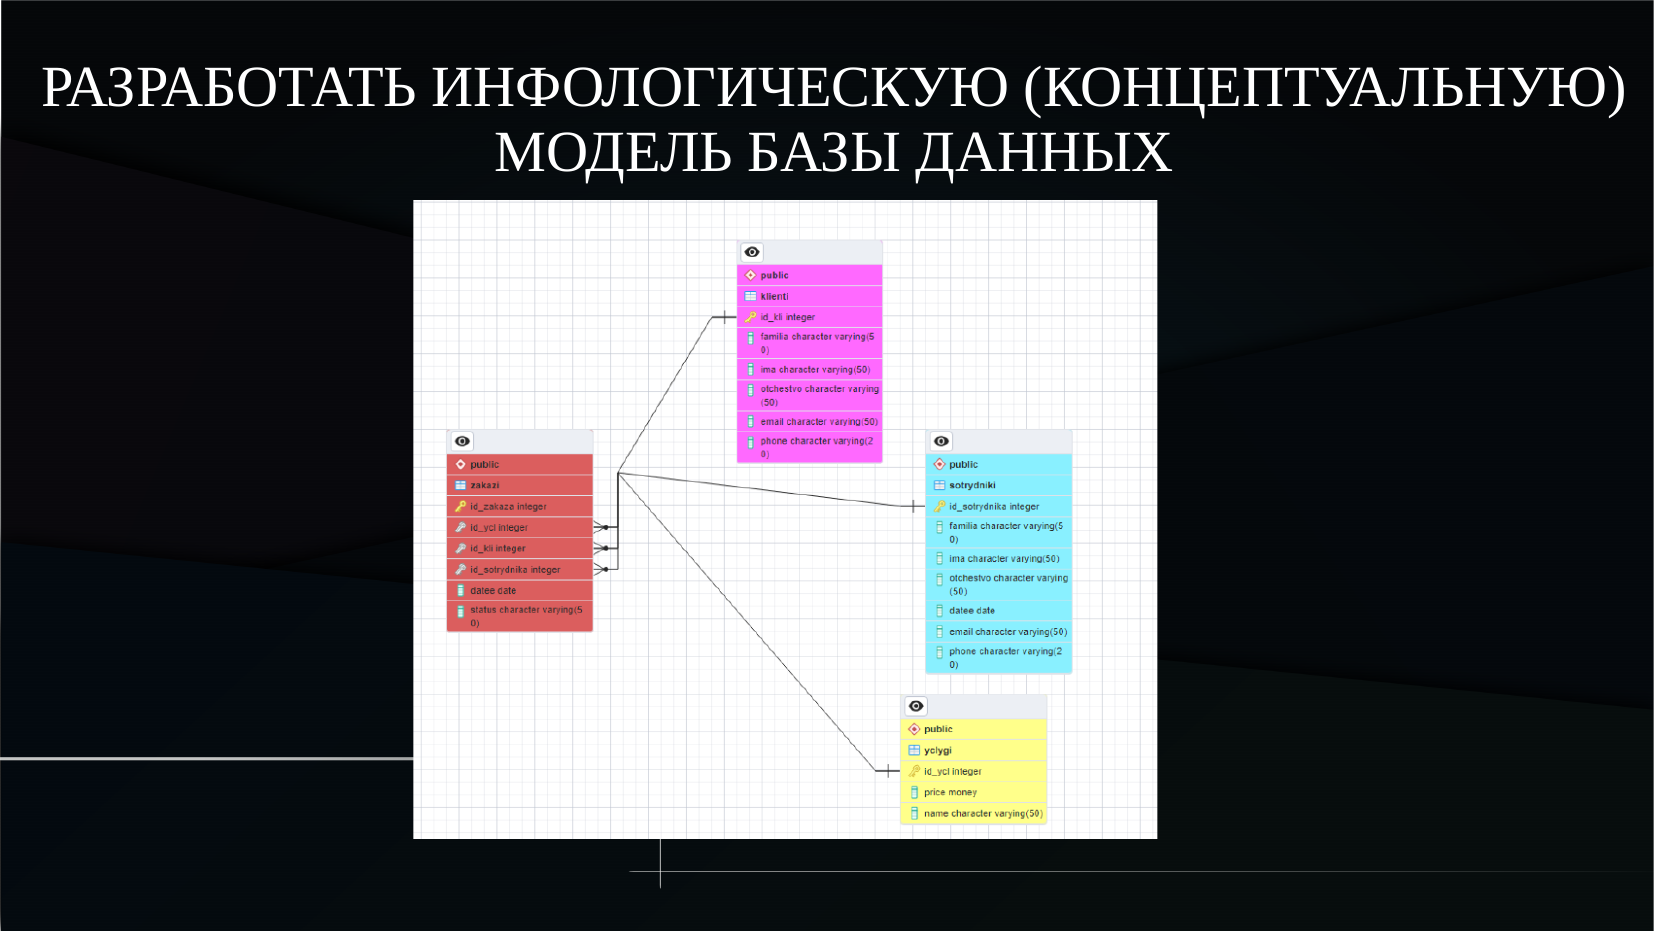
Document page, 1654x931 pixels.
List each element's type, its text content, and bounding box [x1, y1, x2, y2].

picture [0, 0, 1654, 931]
title Разработать инфологическую (концептуальную) модель базы данных [3, 0, 1654, 239]
